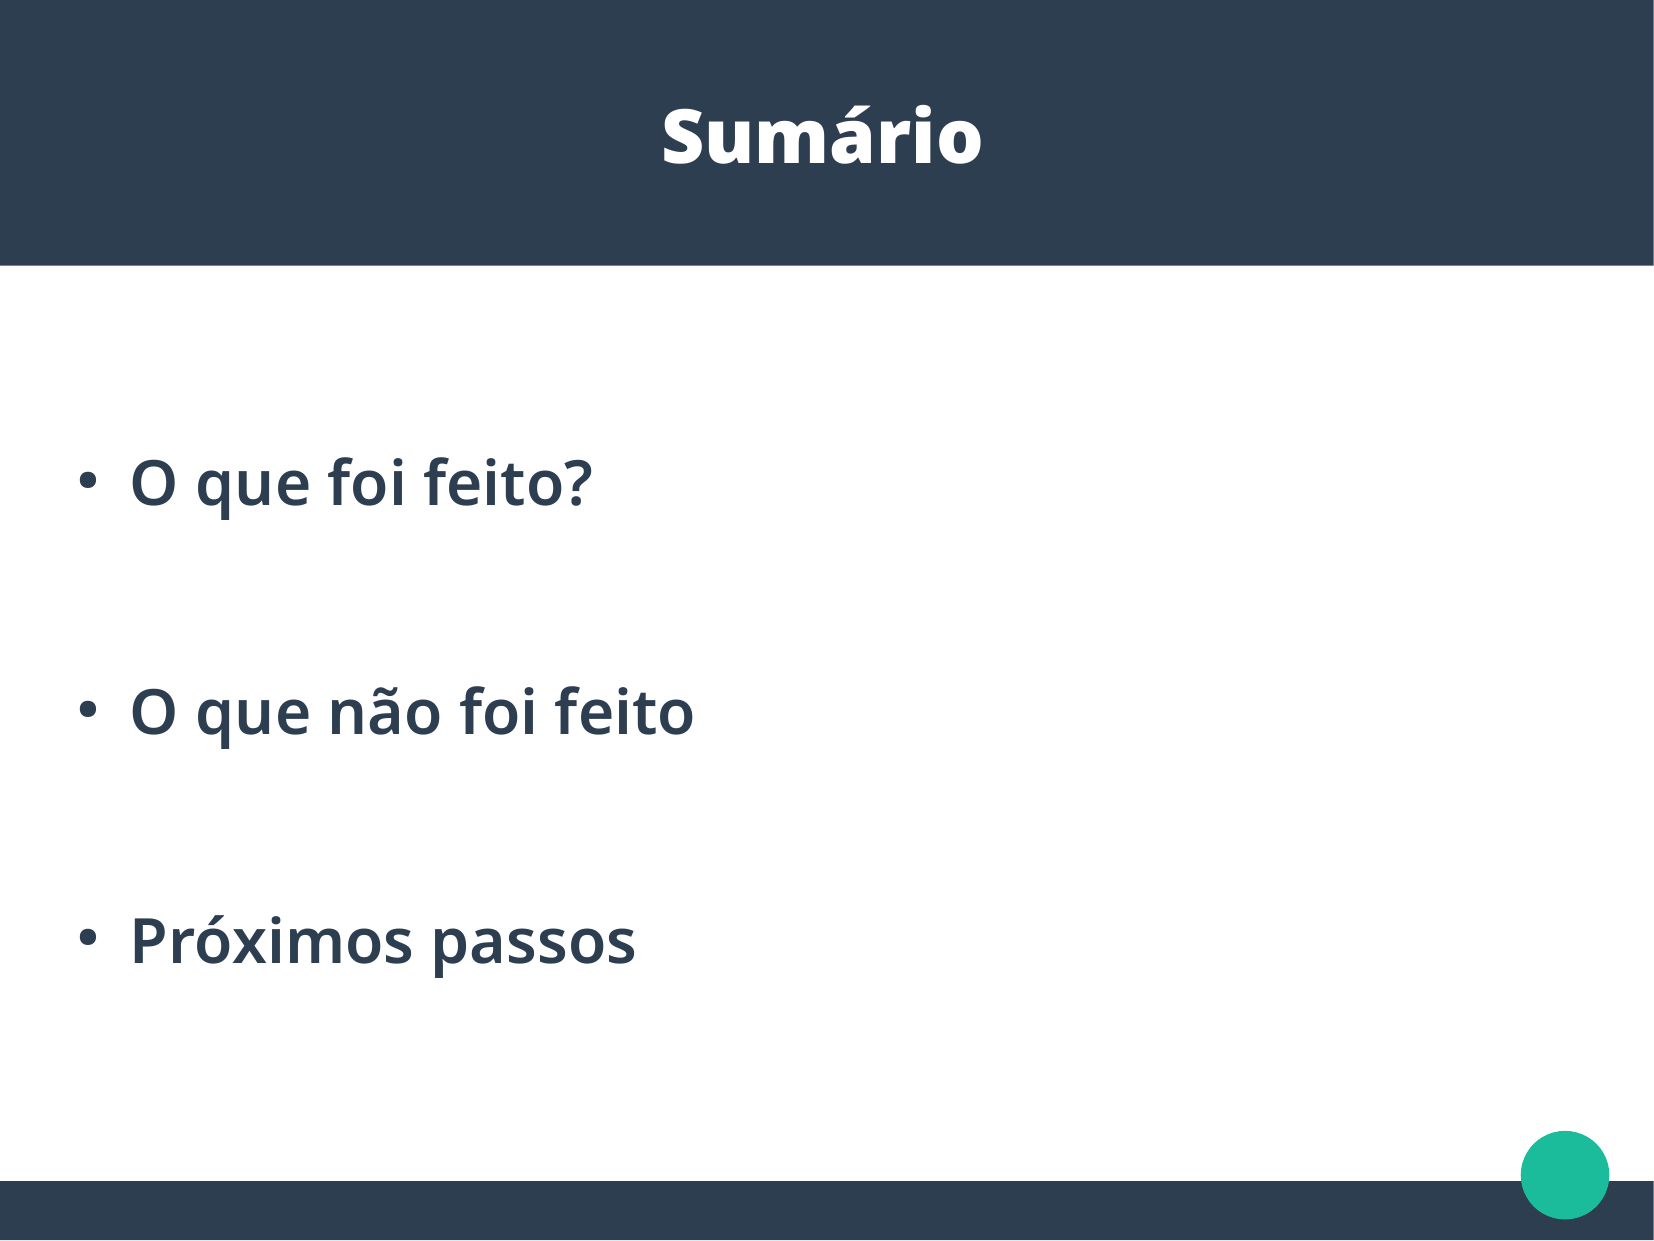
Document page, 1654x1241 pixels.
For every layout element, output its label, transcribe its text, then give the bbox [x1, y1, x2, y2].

list O que foi feito? O que não foi feito Próximos passos [59, 324, 1595, 1152]
title Sumário [661, 55, 1016, 213]
